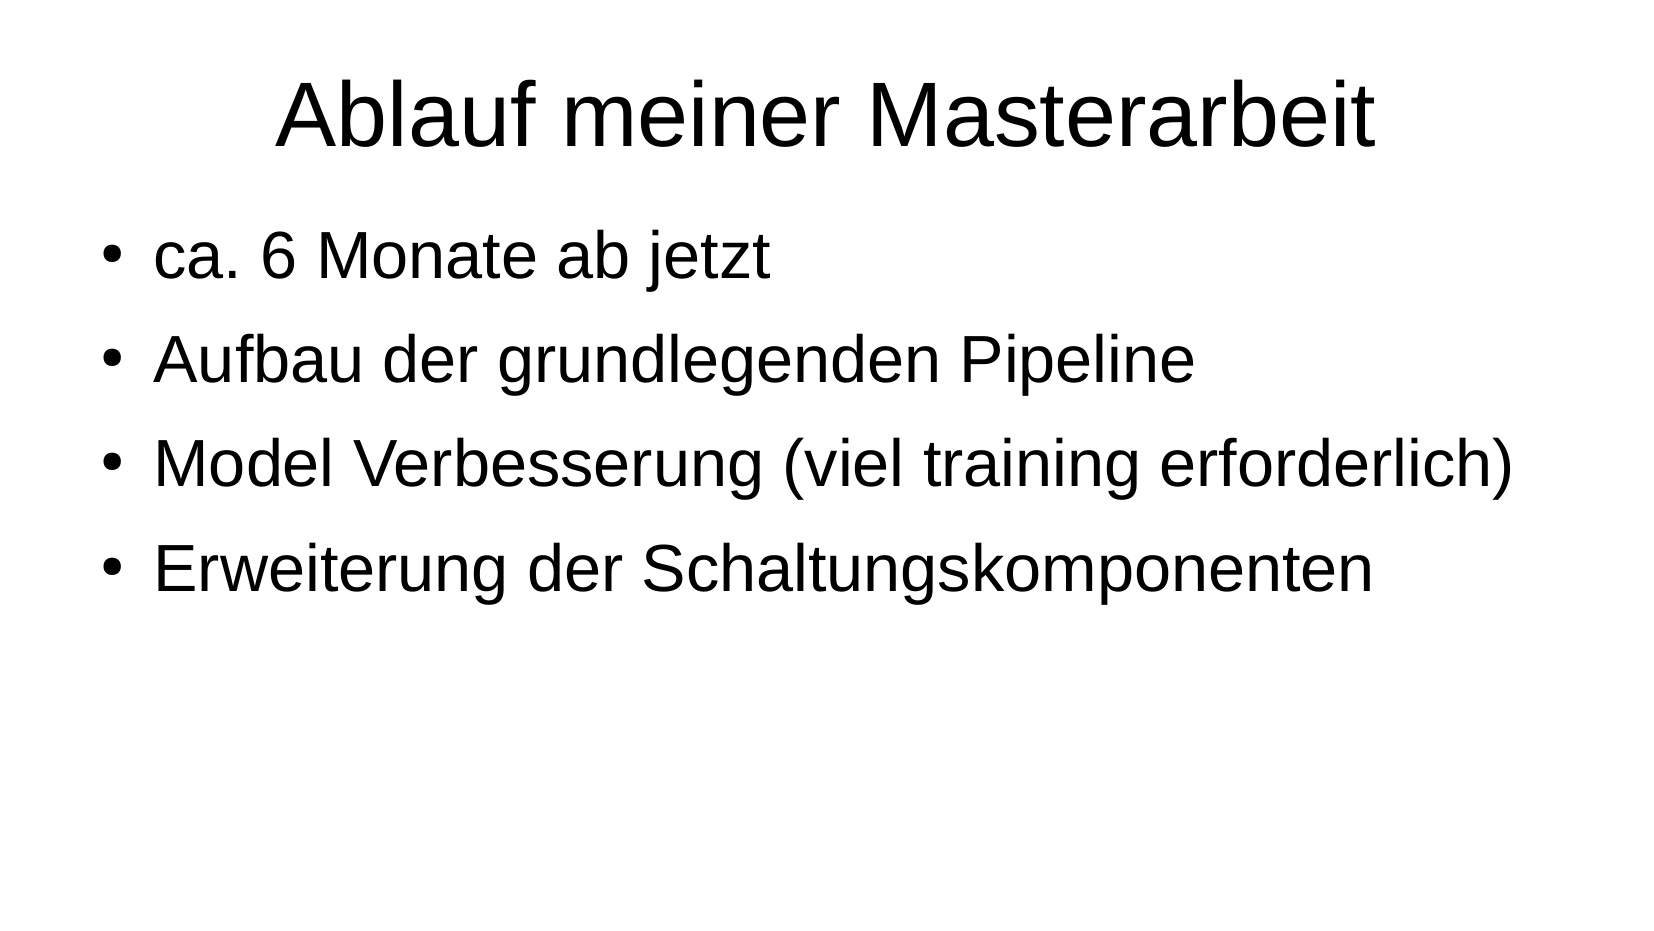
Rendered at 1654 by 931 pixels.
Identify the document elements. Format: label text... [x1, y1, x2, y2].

list ca. 6 Monate ab jetzt Aufbau der grundlegenden Pipeline Model Verbesserung (viel training erforderlich) Erweiterung der Schaltungskomponenten [82, 217, 1571, 758]
title Ablauf meiner Masterarbeit [82, 37, 1571, 193]
